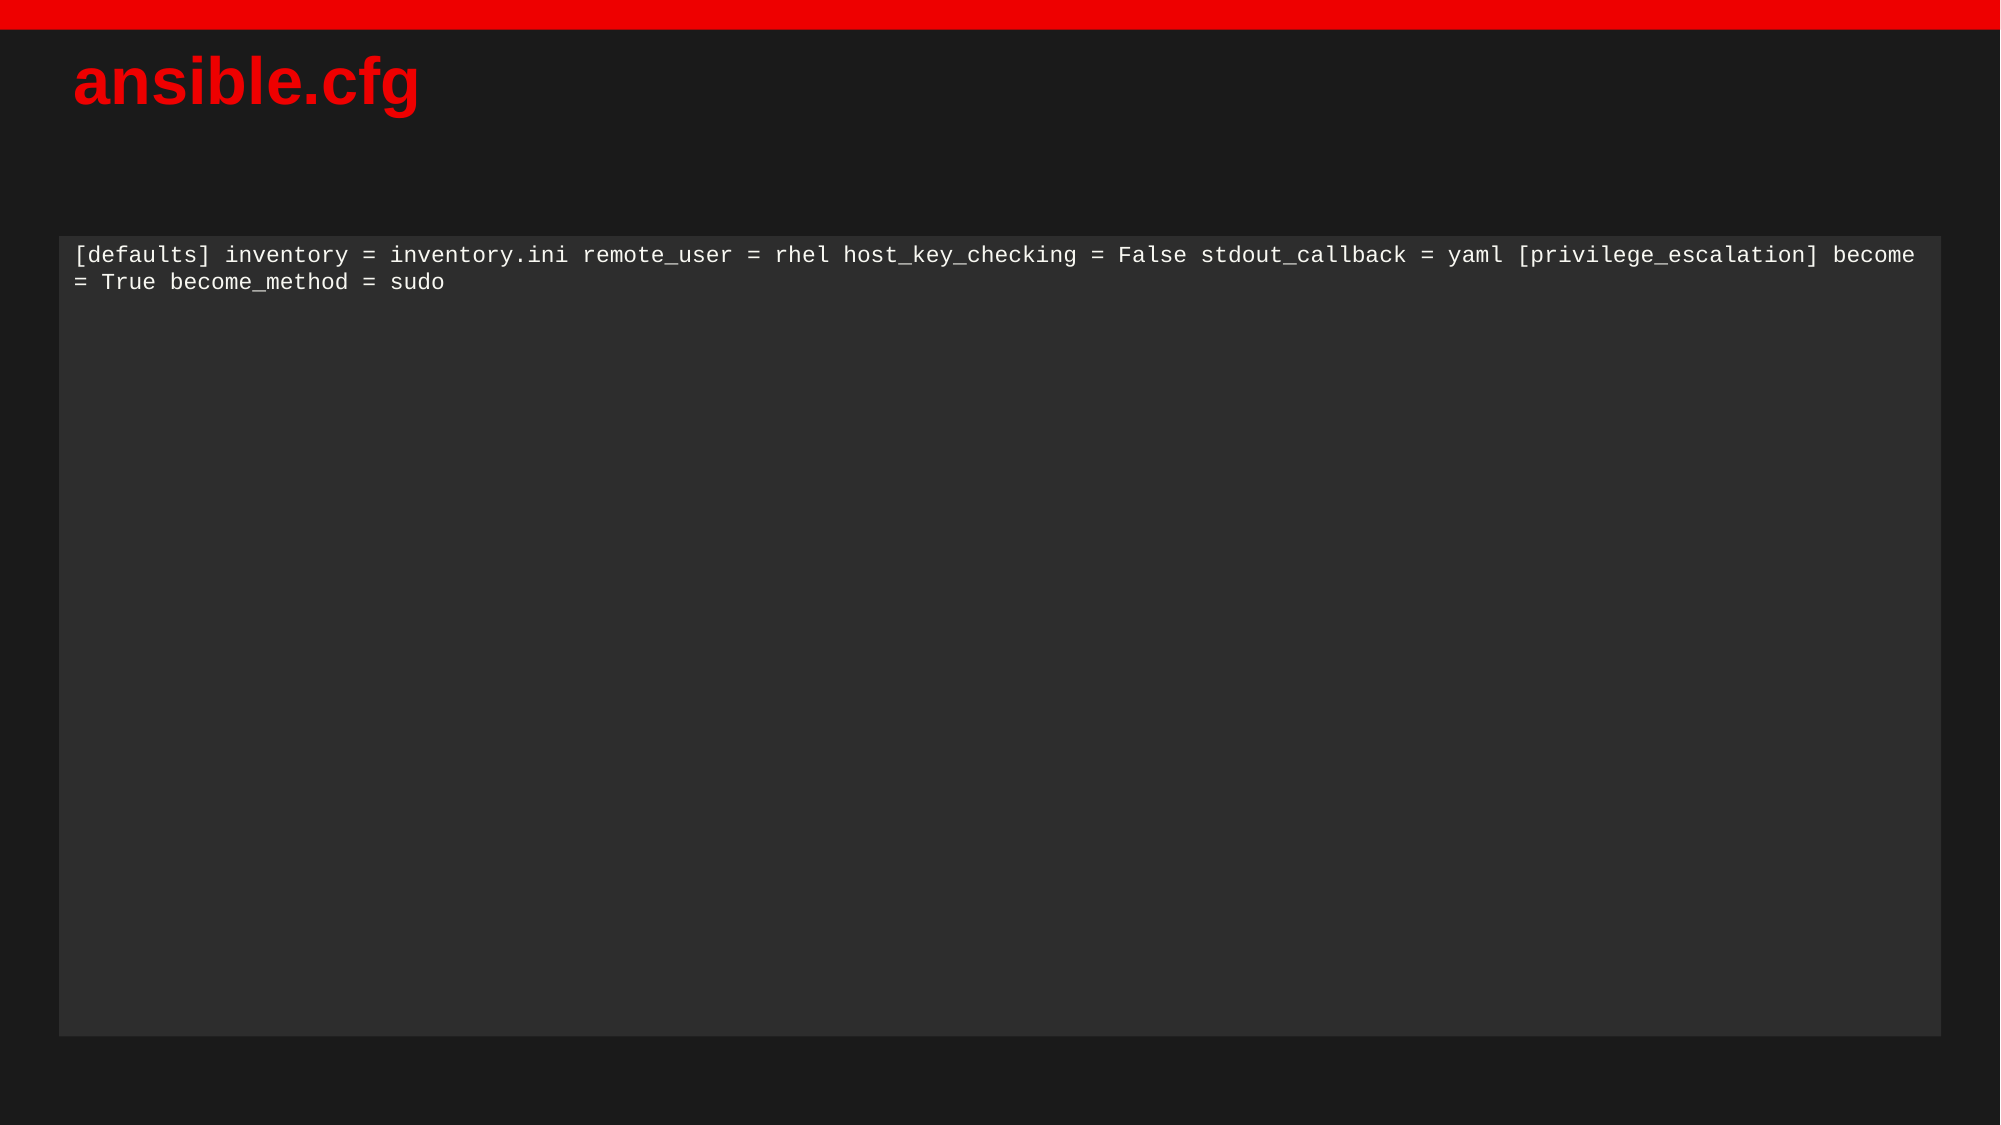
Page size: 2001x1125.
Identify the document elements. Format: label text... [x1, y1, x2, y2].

text_box ansible.cfg [59, 36, 1942, 208]
text_box [defaults] inventory = inventory.ini remote_user = rhel host_key_checking = False stdout_callback = yaml [privilege_escalation] become = True become_method = sudo [59, 236, 1942, 1037]
text_box [0, 0, 2001, 30]
